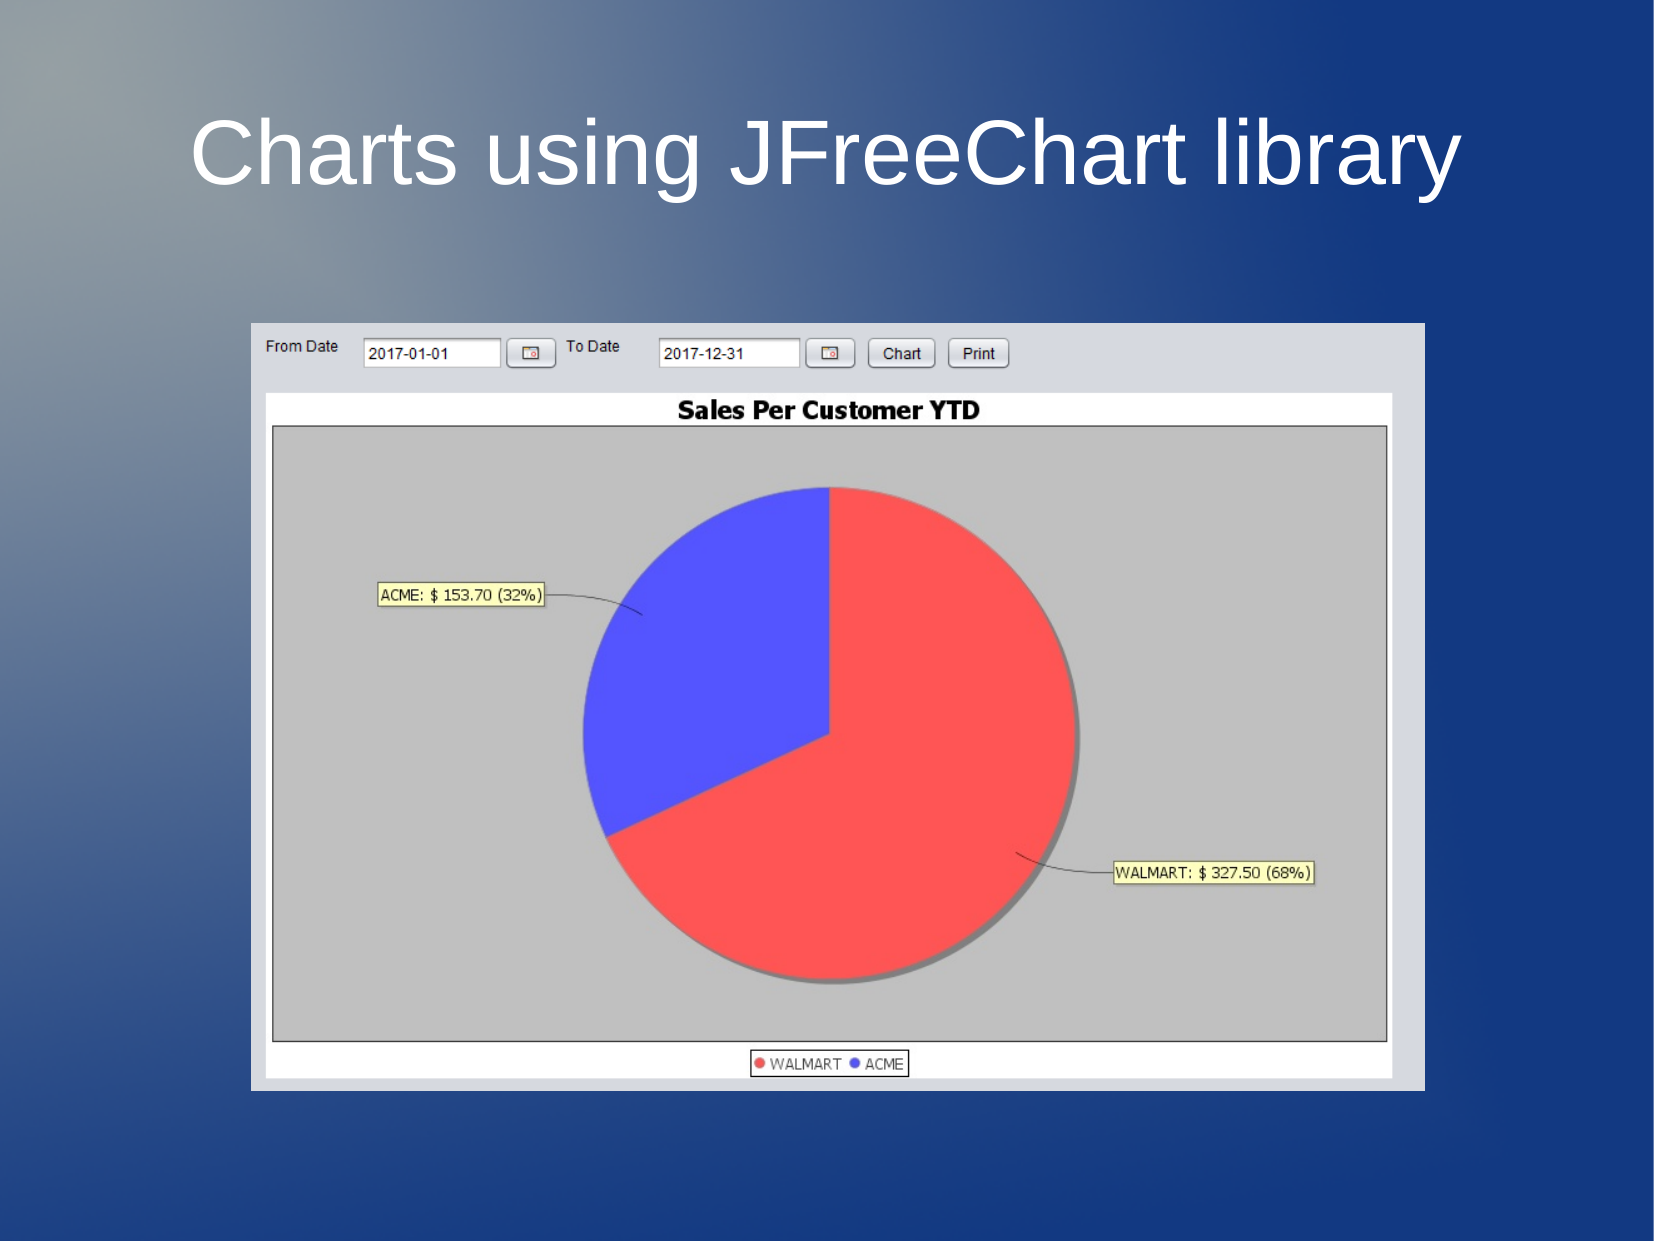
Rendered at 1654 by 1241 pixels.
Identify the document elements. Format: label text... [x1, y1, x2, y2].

picture [0, 0, 1654, 1241]
title Charts using JFreeChart library [82, 49, 1571, 257]
